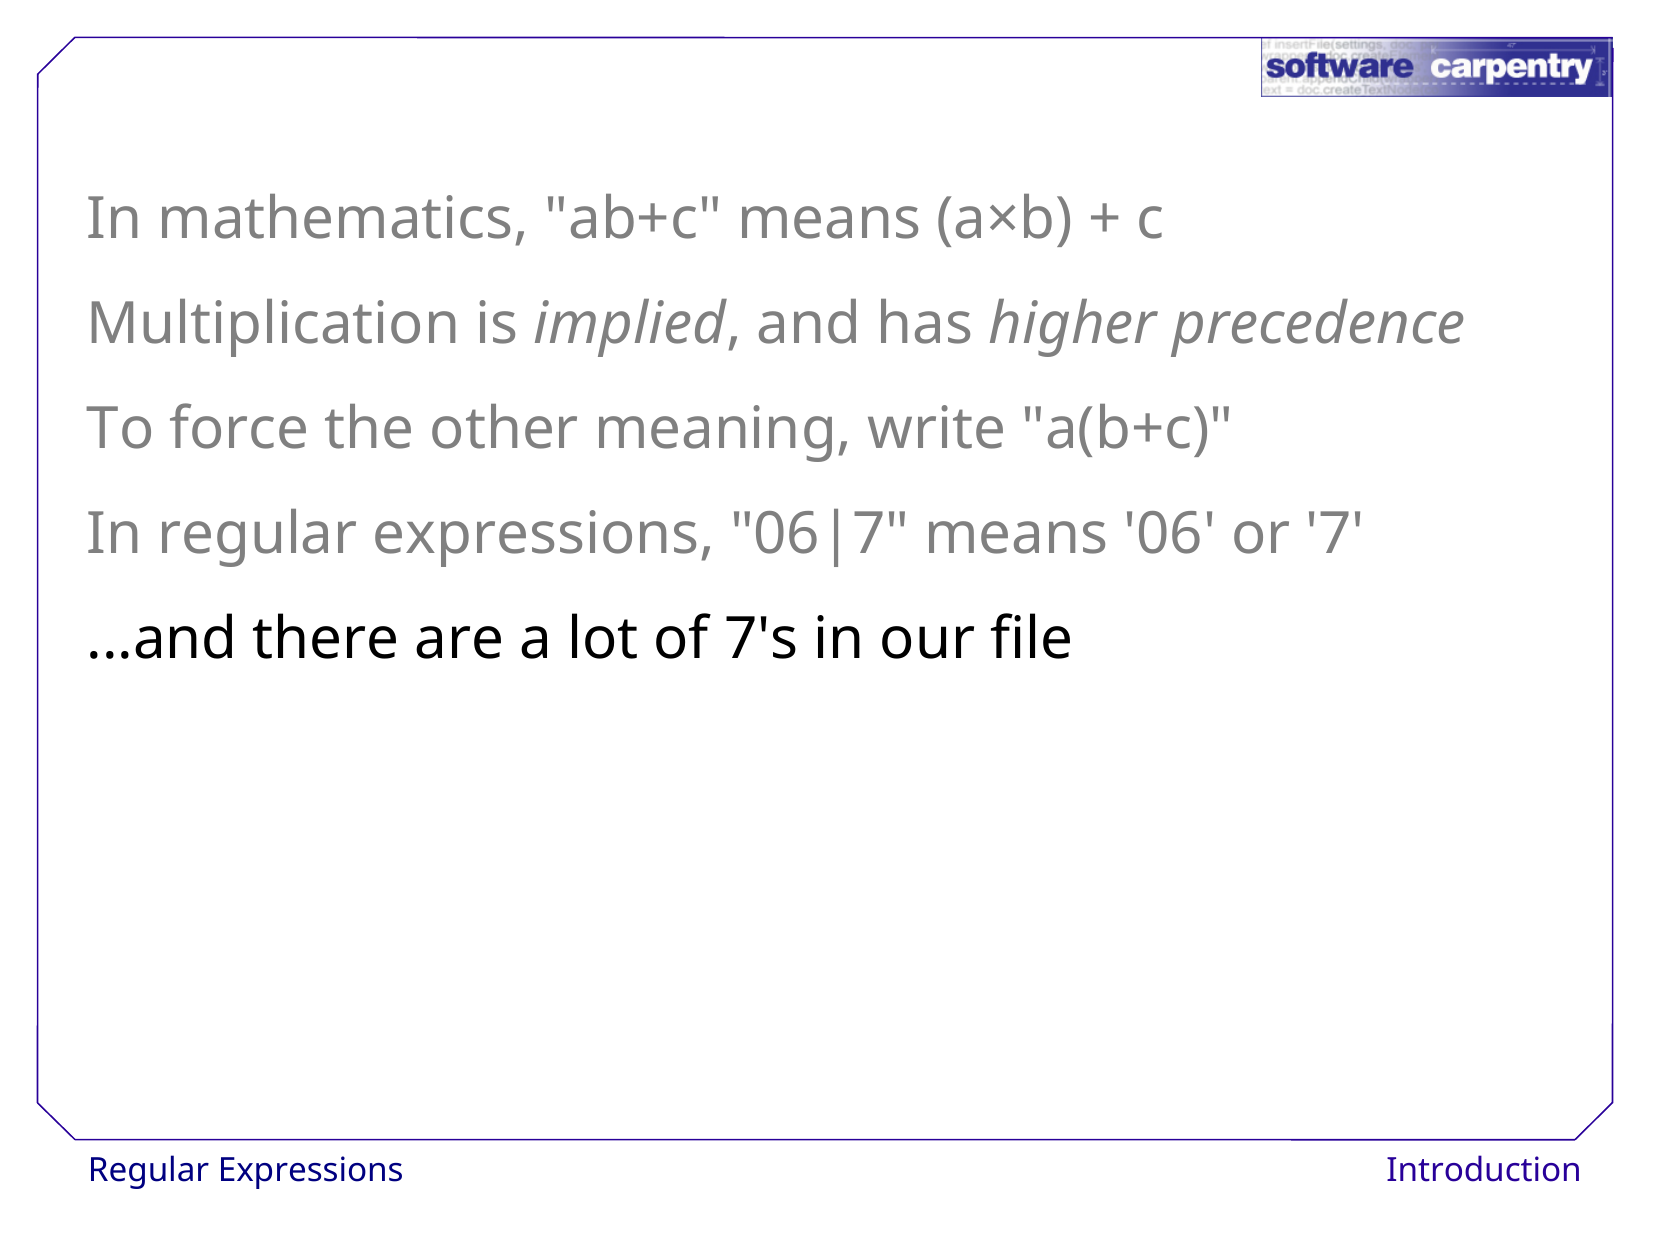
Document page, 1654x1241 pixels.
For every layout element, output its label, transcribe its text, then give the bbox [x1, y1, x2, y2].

picture [1261, 39, 1613, 97]
text_box In mathematics, "ab+c" means (a×b) + c Multiplication is implied, and has higher precedence To force the other meaning, write "a(b+c)" In regular expressions, "06|7" means '06' or '7' ...and there are a lot of 7's in our file [71, 138, 1631, 679]
